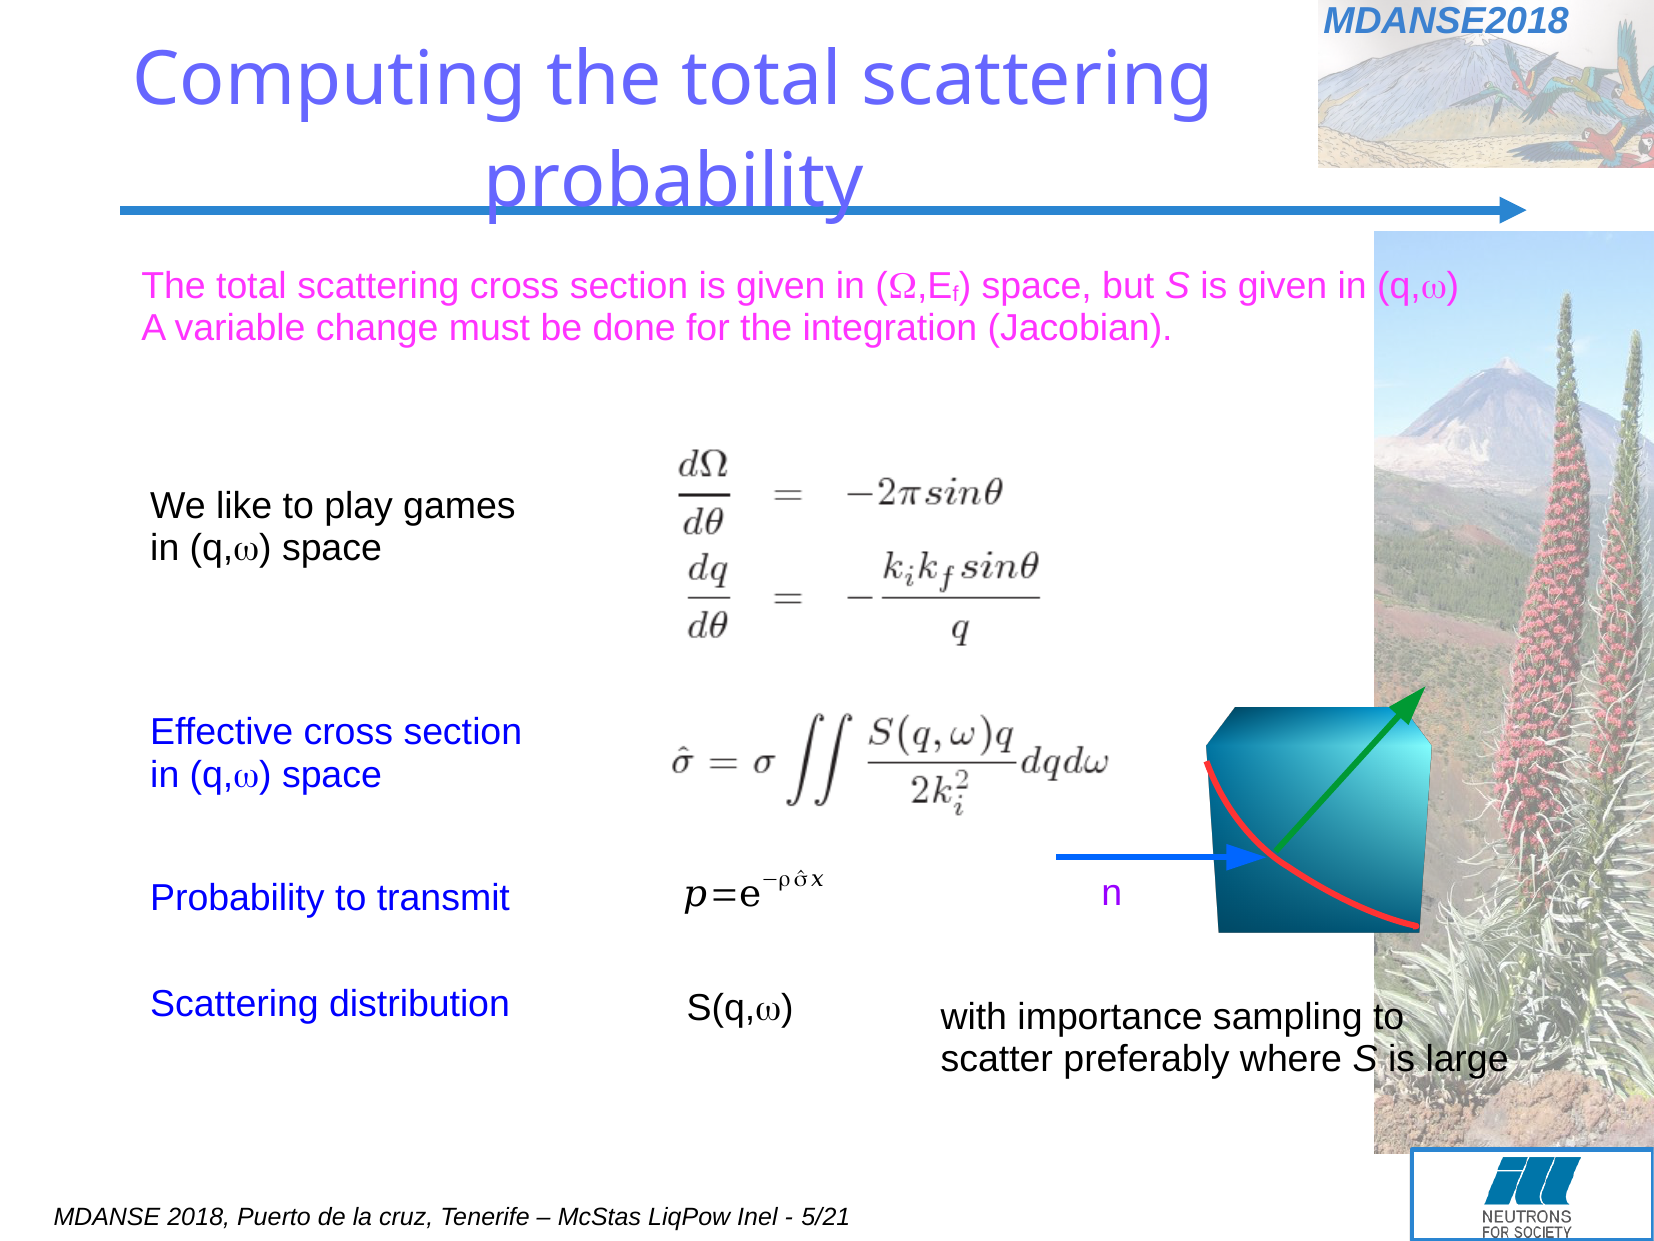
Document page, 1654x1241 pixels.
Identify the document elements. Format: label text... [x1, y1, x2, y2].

text_box Effective cross section in (q,w) space [135, 703, 661, 825]
text_box We like to play games in (q,w) space [135, 476, 592, 599]
text_box Scattering distribution [135, 975, 661, 1033]
text_box S(q,w) [671, 978, 862, 1043]
text_box Probability to transmit [135, 868, 661, 926]
picture [635, 693, 1145, 836]
picture [1479, 1153, 1583, 1241]
chart [676, 865, 832, 915]
picture [635, 420, 1106, 671]
title Computing the total scattering probability [29, 5, 1318, 248]
text_box with importance sampling to scatter preferably where S is large [925, 988, 1524, 1088]
text_box n [1086, 863, 1177, 921]
text_box The total scattering cross section is given in (W,Ef) space, but S is given in (q,w) A variable change must be done for the integration (Jacobian). [126, 257, 1582, 373]
